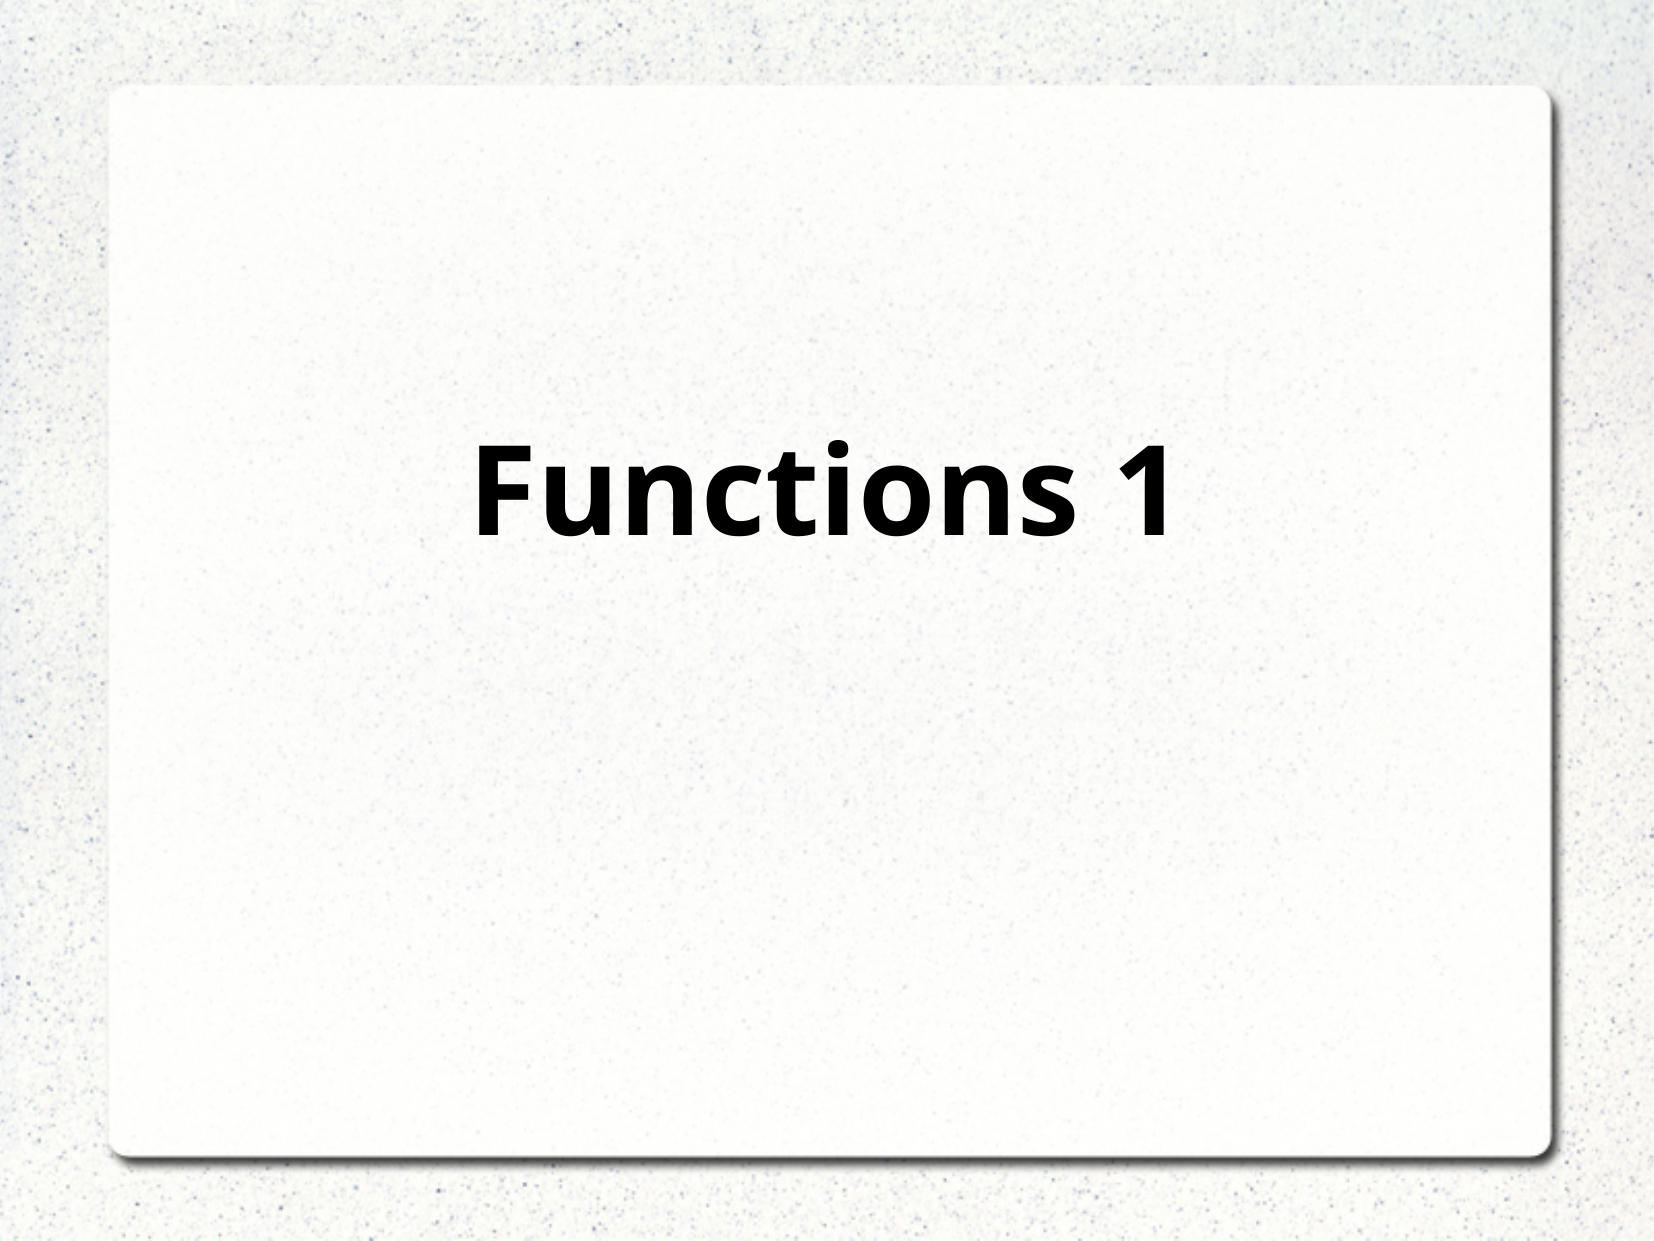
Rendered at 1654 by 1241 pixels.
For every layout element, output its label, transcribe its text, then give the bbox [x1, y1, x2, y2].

title Functions 1 [118, 383, 1536, 591]
picture [0, 0, 1654, 1241]
